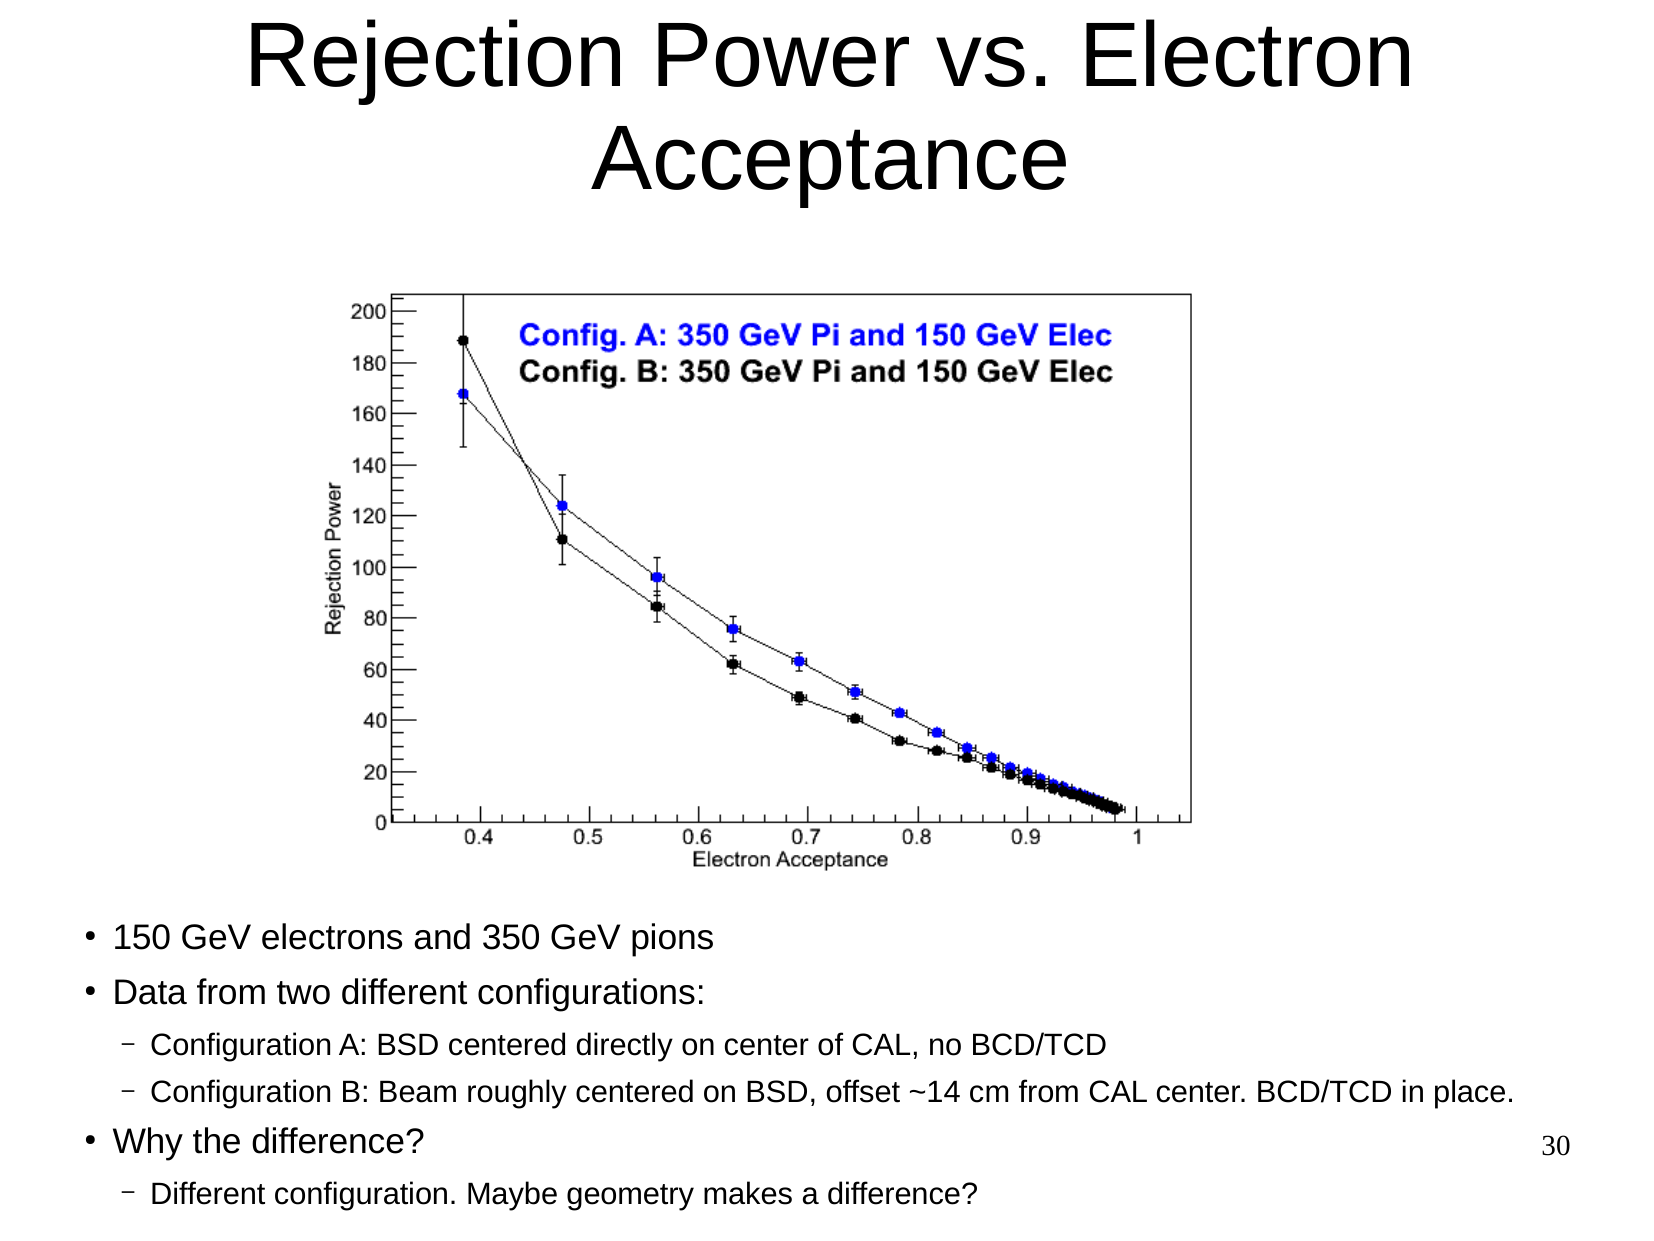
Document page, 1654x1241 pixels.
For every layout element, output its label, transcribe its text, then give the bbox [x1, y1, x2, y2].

list 150 GeV electrons and 350 GeV pions Data from two different configurations: Configuration A: BSD centered directly on center of CAL, no BCD/TCD Configuration B: Beam roughly centered on BSD, offset ~14 cm from CAL center. BCD/TCD in place. Why the difference? Different configuration. Maybe geometry makes a difference? [75, 917, 1531, 1231]
title Rejection Power vs. Electron Acceptance [86, 2, 1576, 211]
picture [292, 228, 1291, 889]
